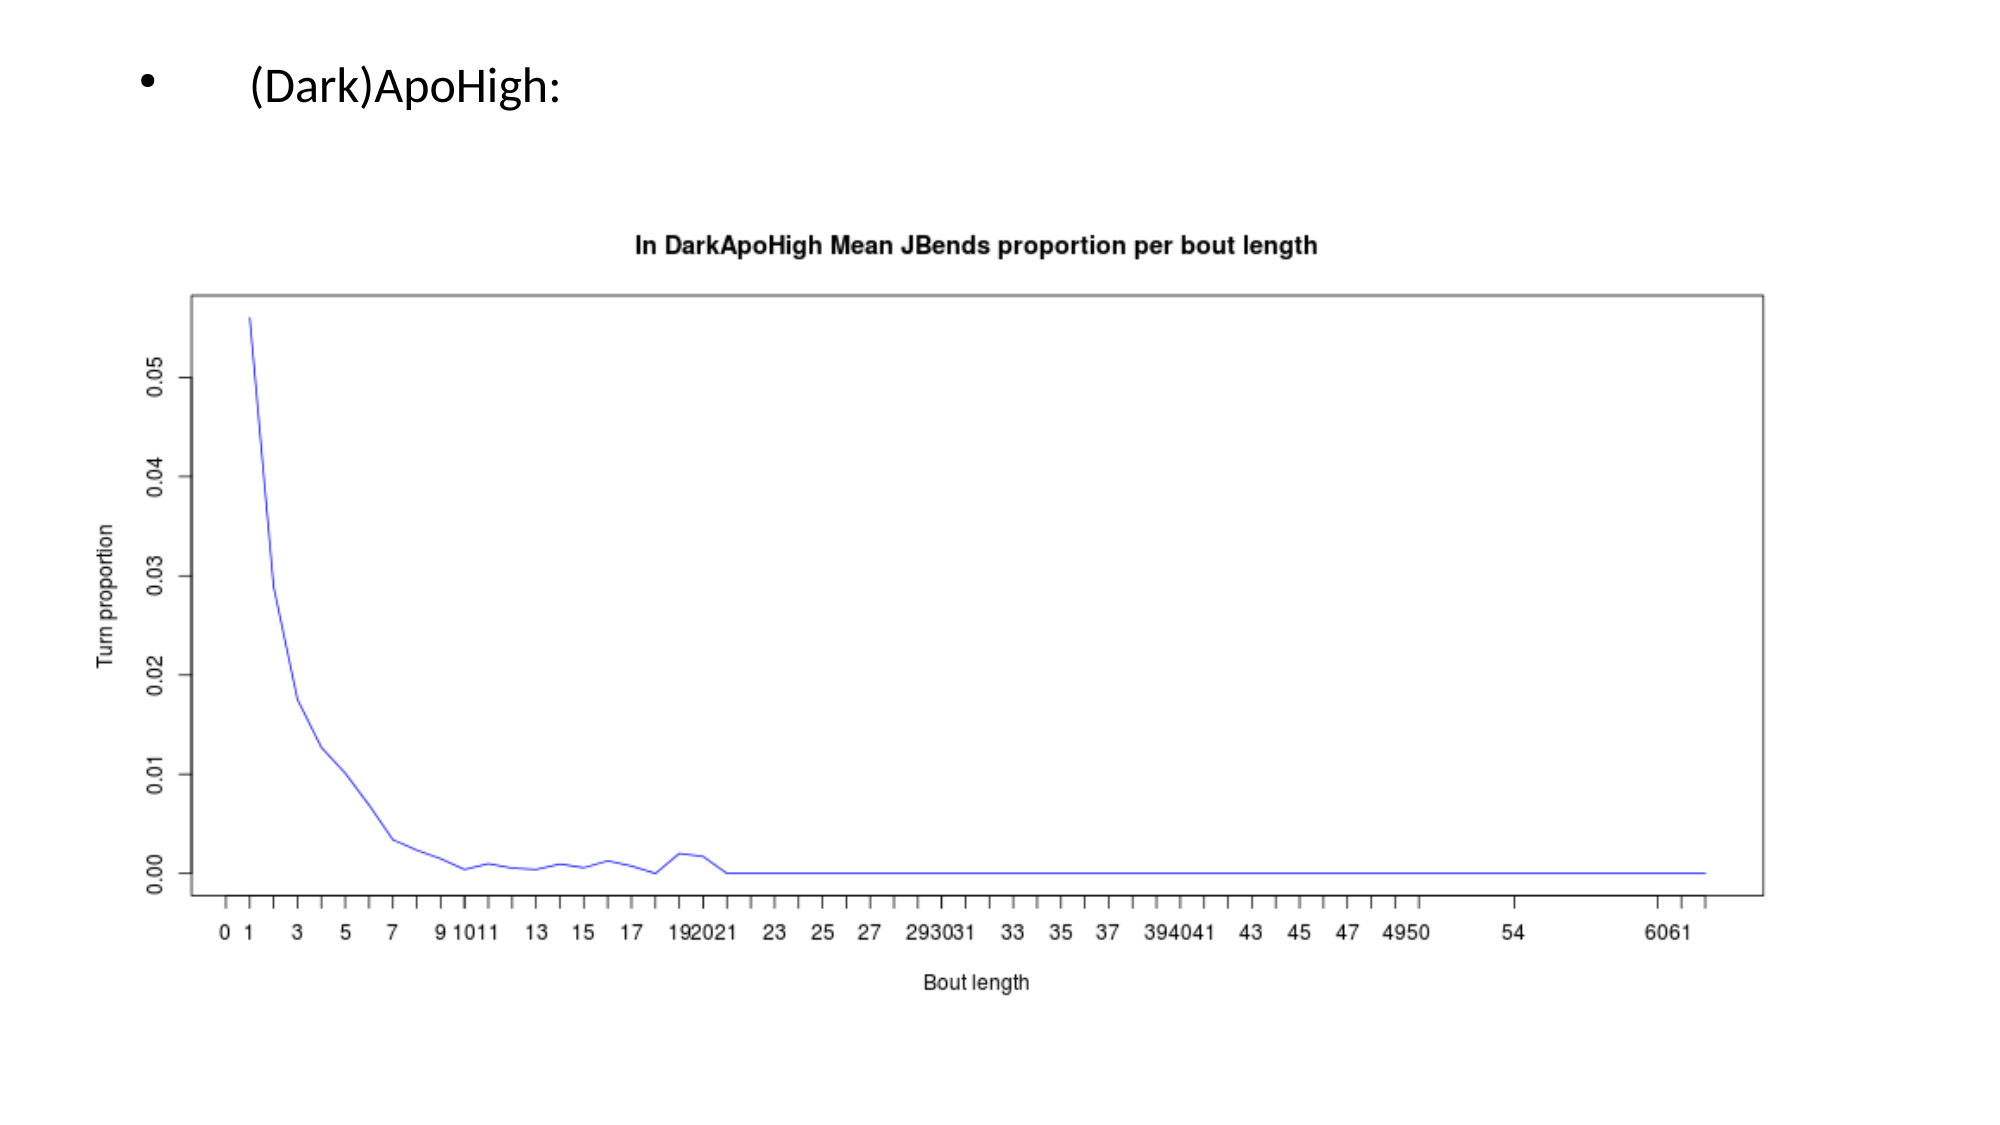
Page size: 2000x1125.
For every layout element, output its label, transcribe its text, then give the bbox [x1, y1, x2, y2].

picture [90, 194, 1816, 1023]
text_box (Dark)ApoHigh: [0, 0, 2000, 946]
